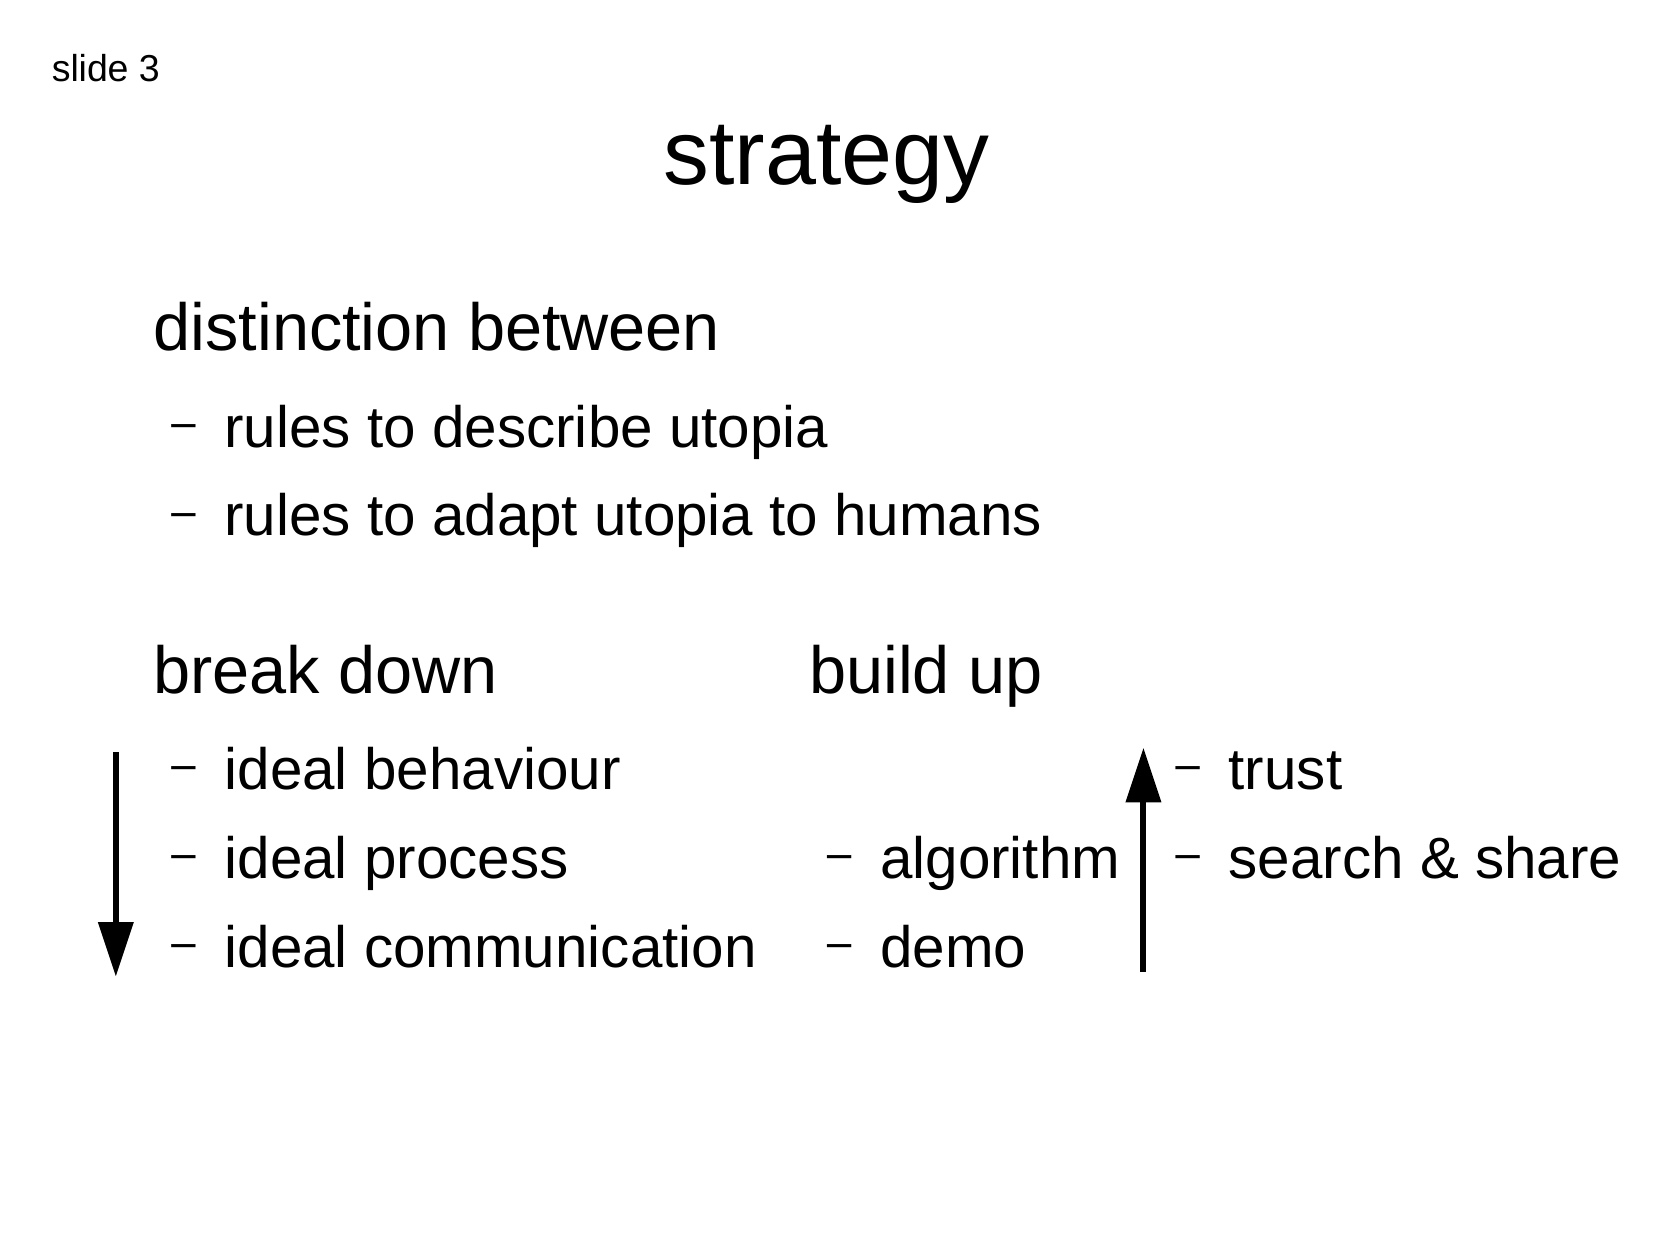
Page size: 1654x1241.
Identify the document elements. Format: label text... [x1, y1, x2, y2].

list break down ideal behaviour ideal process ideal communication [82, 632, 738, 1017]
title strategy [82, 49, 1571, 257]
list distinction between rules to describe utopia rules to adapt utopia to humans [82, 290, 1572, 586]
text_box slide 3 [37, 39, 175, 97]
list build up algorithm demo [738, 632, 1086, 1017]
list trust search & share [1086, 632, 1654, 1017]
